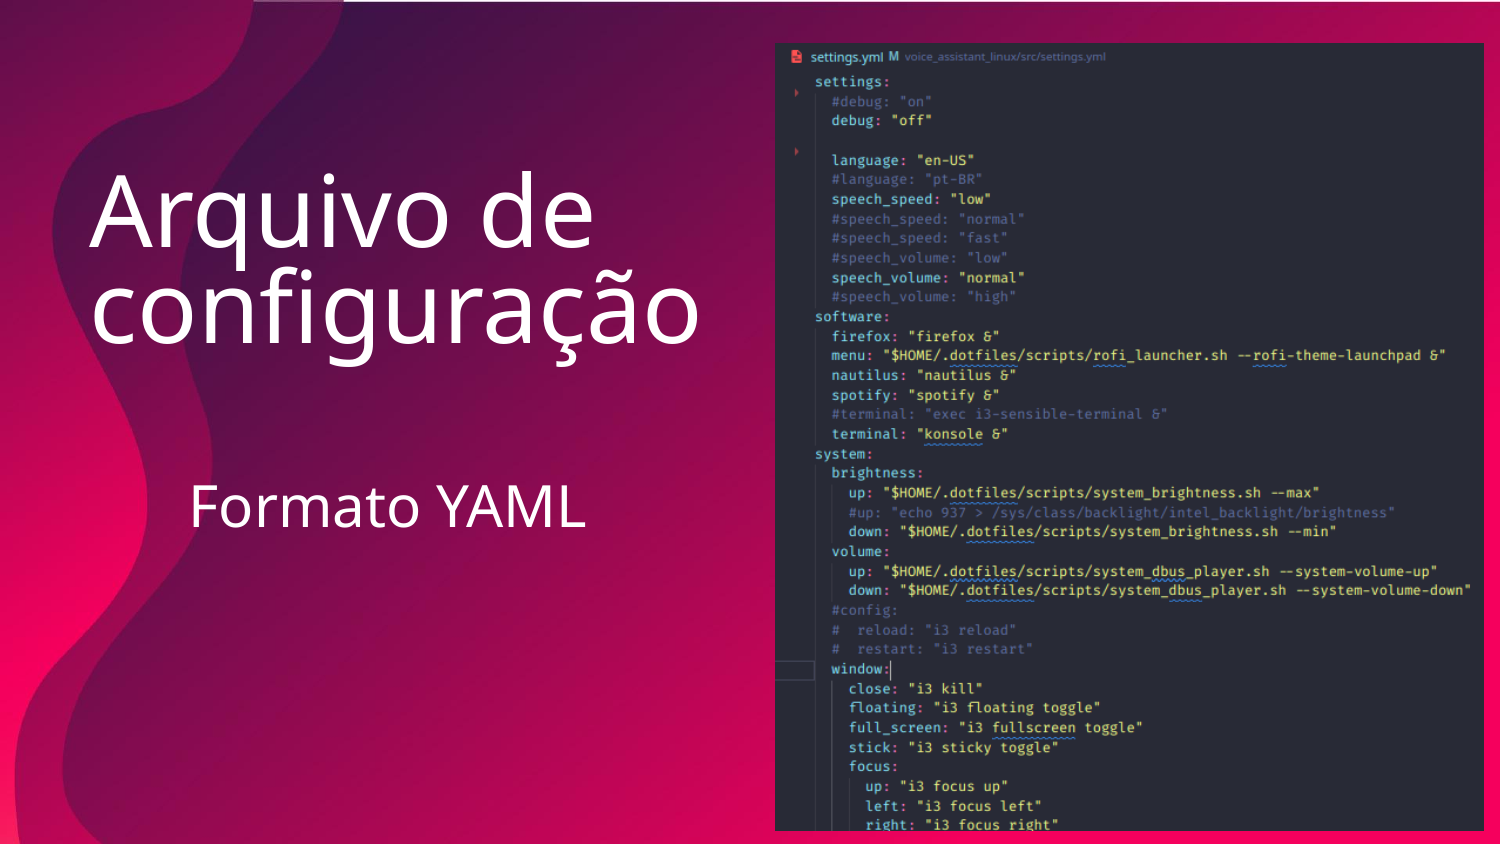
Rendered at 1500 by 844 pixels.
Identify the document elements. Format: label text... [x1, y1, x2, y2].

text_box Arquivo de configuração [74, 155, 775, 395]
picture [0, 0, 1500, 844]
text_box Formato YAML [0, 467, 776, 573]
